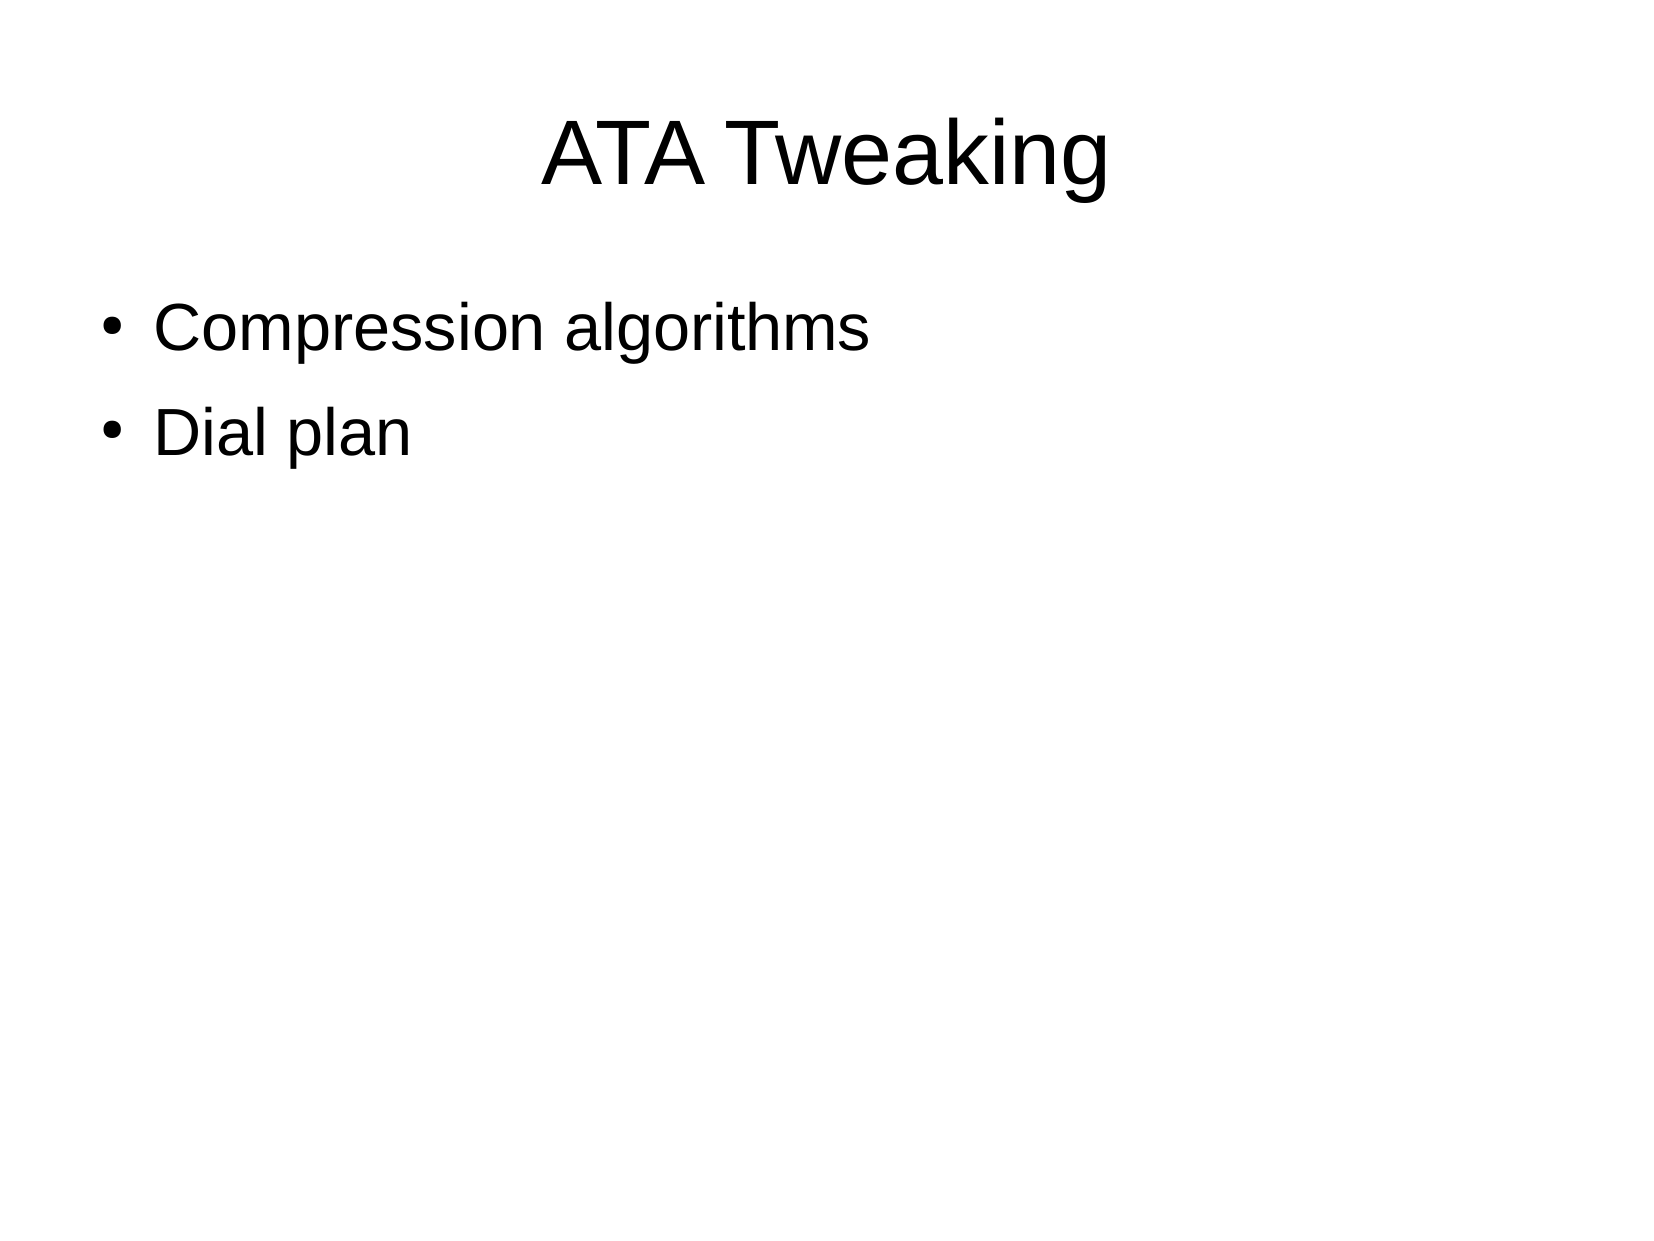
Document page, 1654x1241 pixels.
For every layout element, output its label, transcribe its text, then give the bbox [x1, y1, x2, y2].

list Compression algorithms Dial plan [82, 290, 1571, 1010]
title ATA Tweaking [82, 49, 1571, 257]
